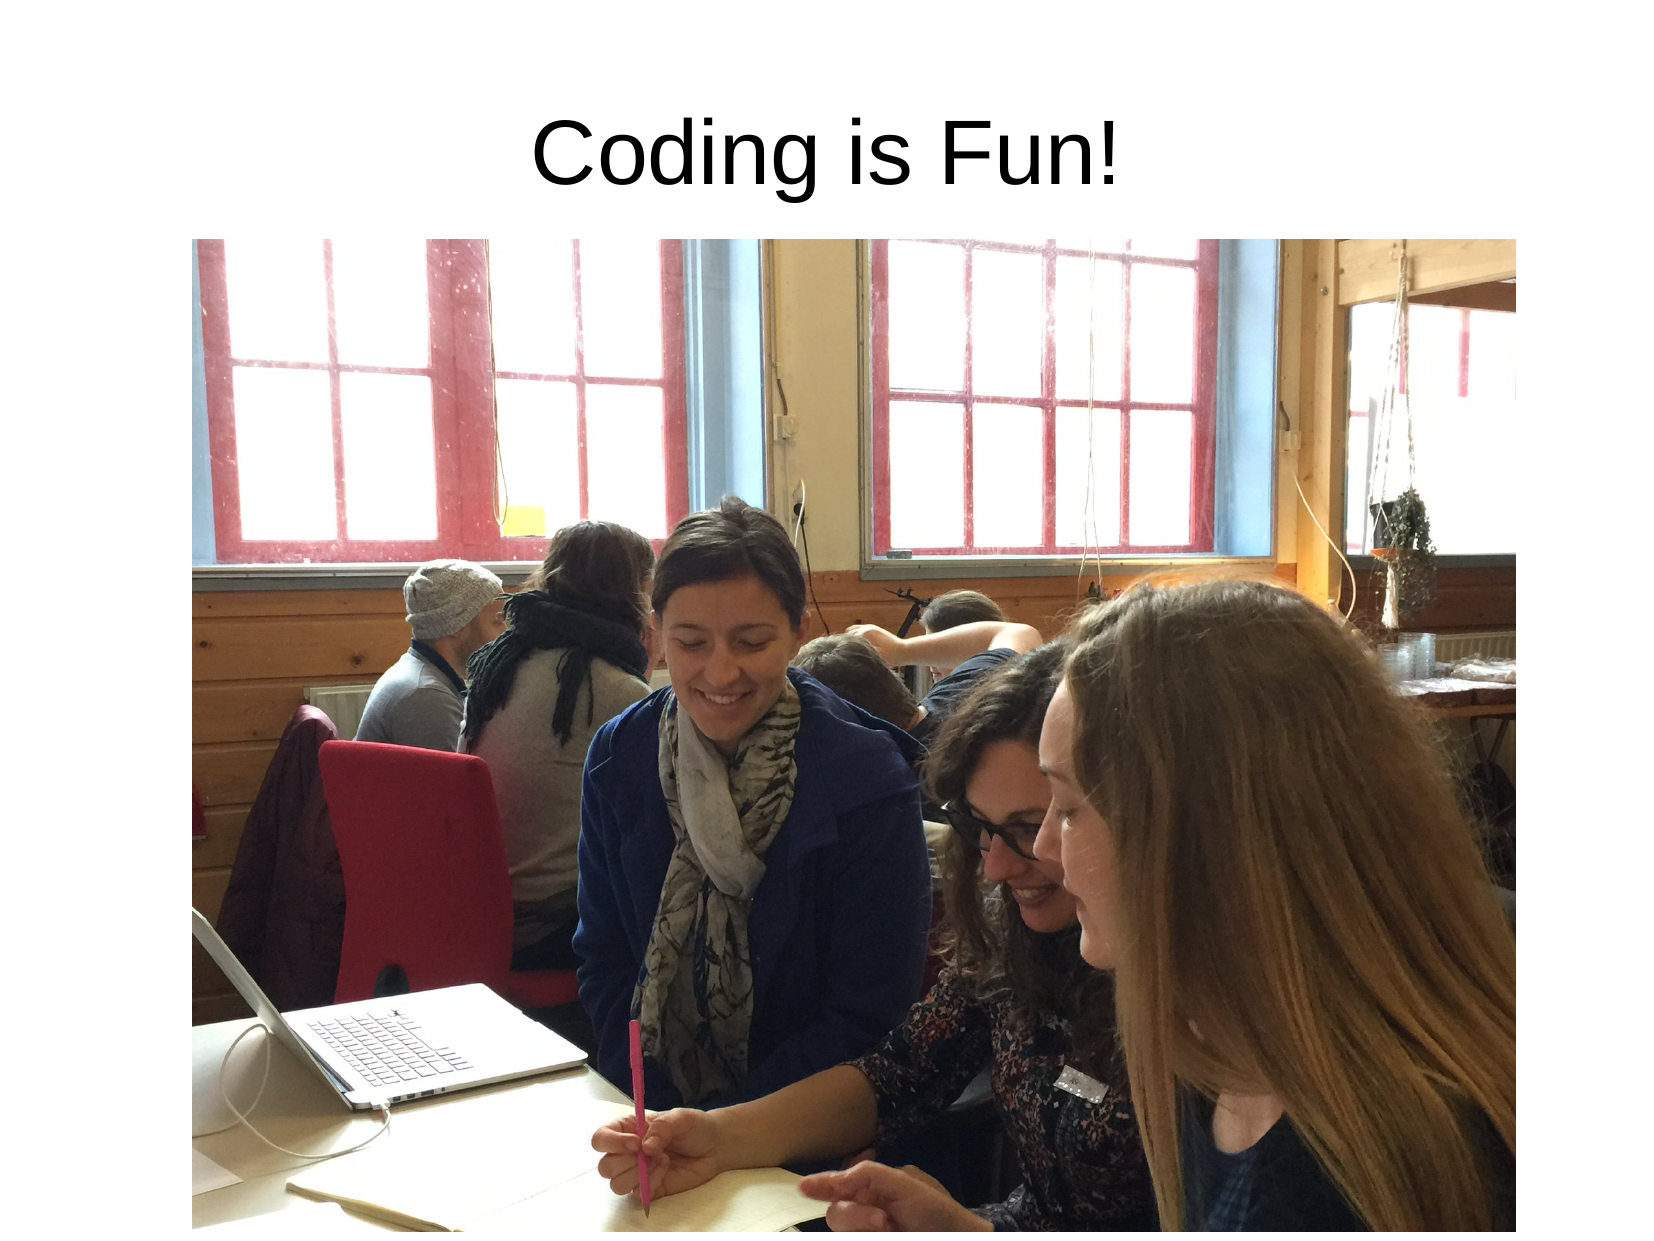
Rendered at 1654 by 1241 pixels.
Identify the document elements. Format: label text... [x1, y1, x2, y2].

title Coding is Fun! [82, 49, 1571, 257]
picture [192, 239, 1516, 1233]
